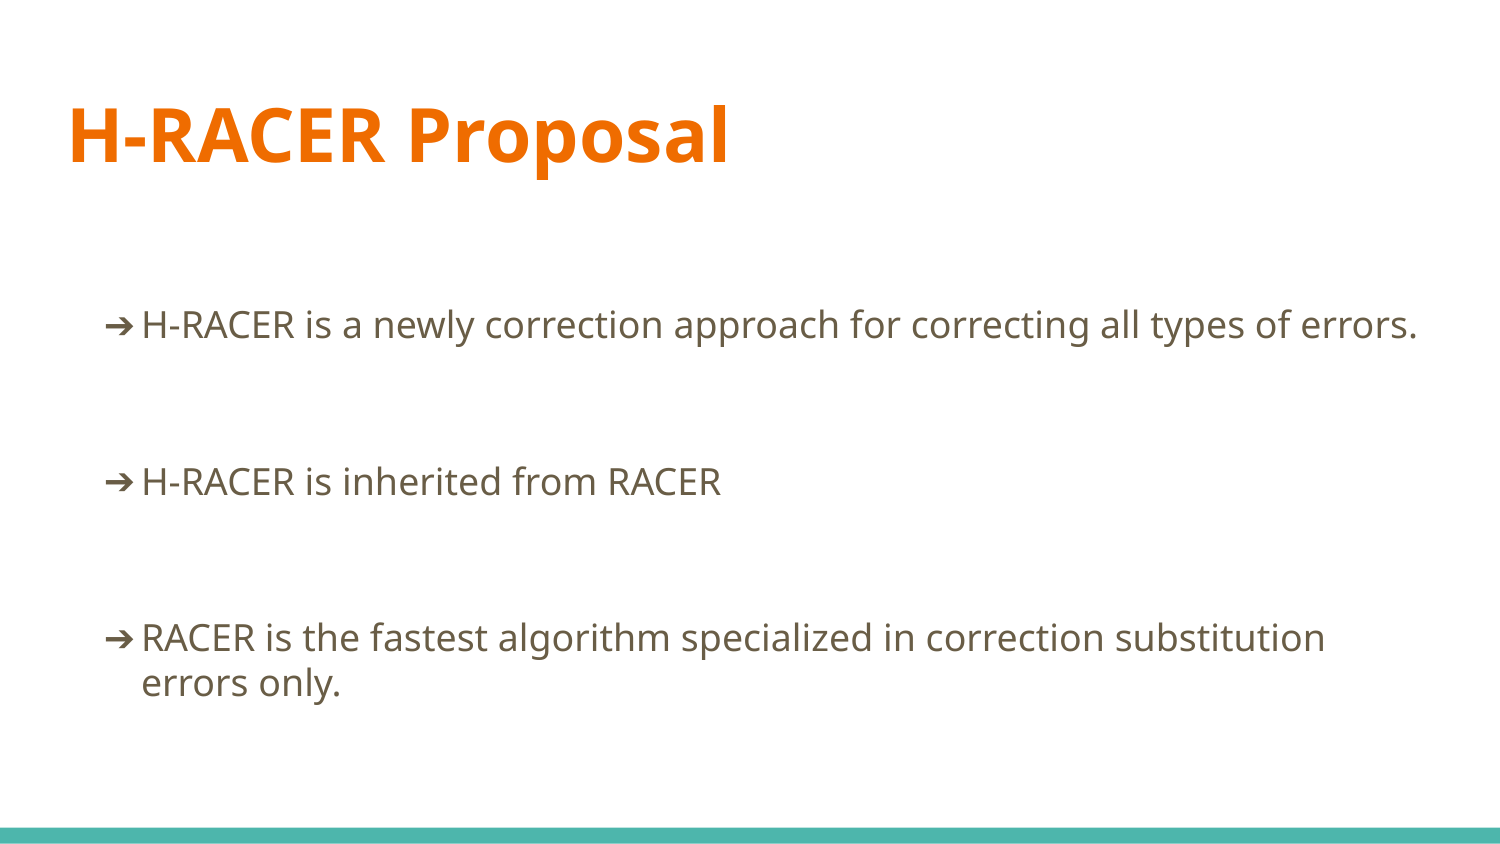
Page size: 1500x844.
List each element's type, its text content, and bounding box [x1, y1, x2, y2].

list H-RACER is a newly correction approach for correcting all types of errors. H-RACER is inherited from RACER RACER is the fastest algorithm specialized in correction substitution errors only. [51, 207, 1449, 750]
title H-RACER Proposal [51, 72, 1449, 189]
